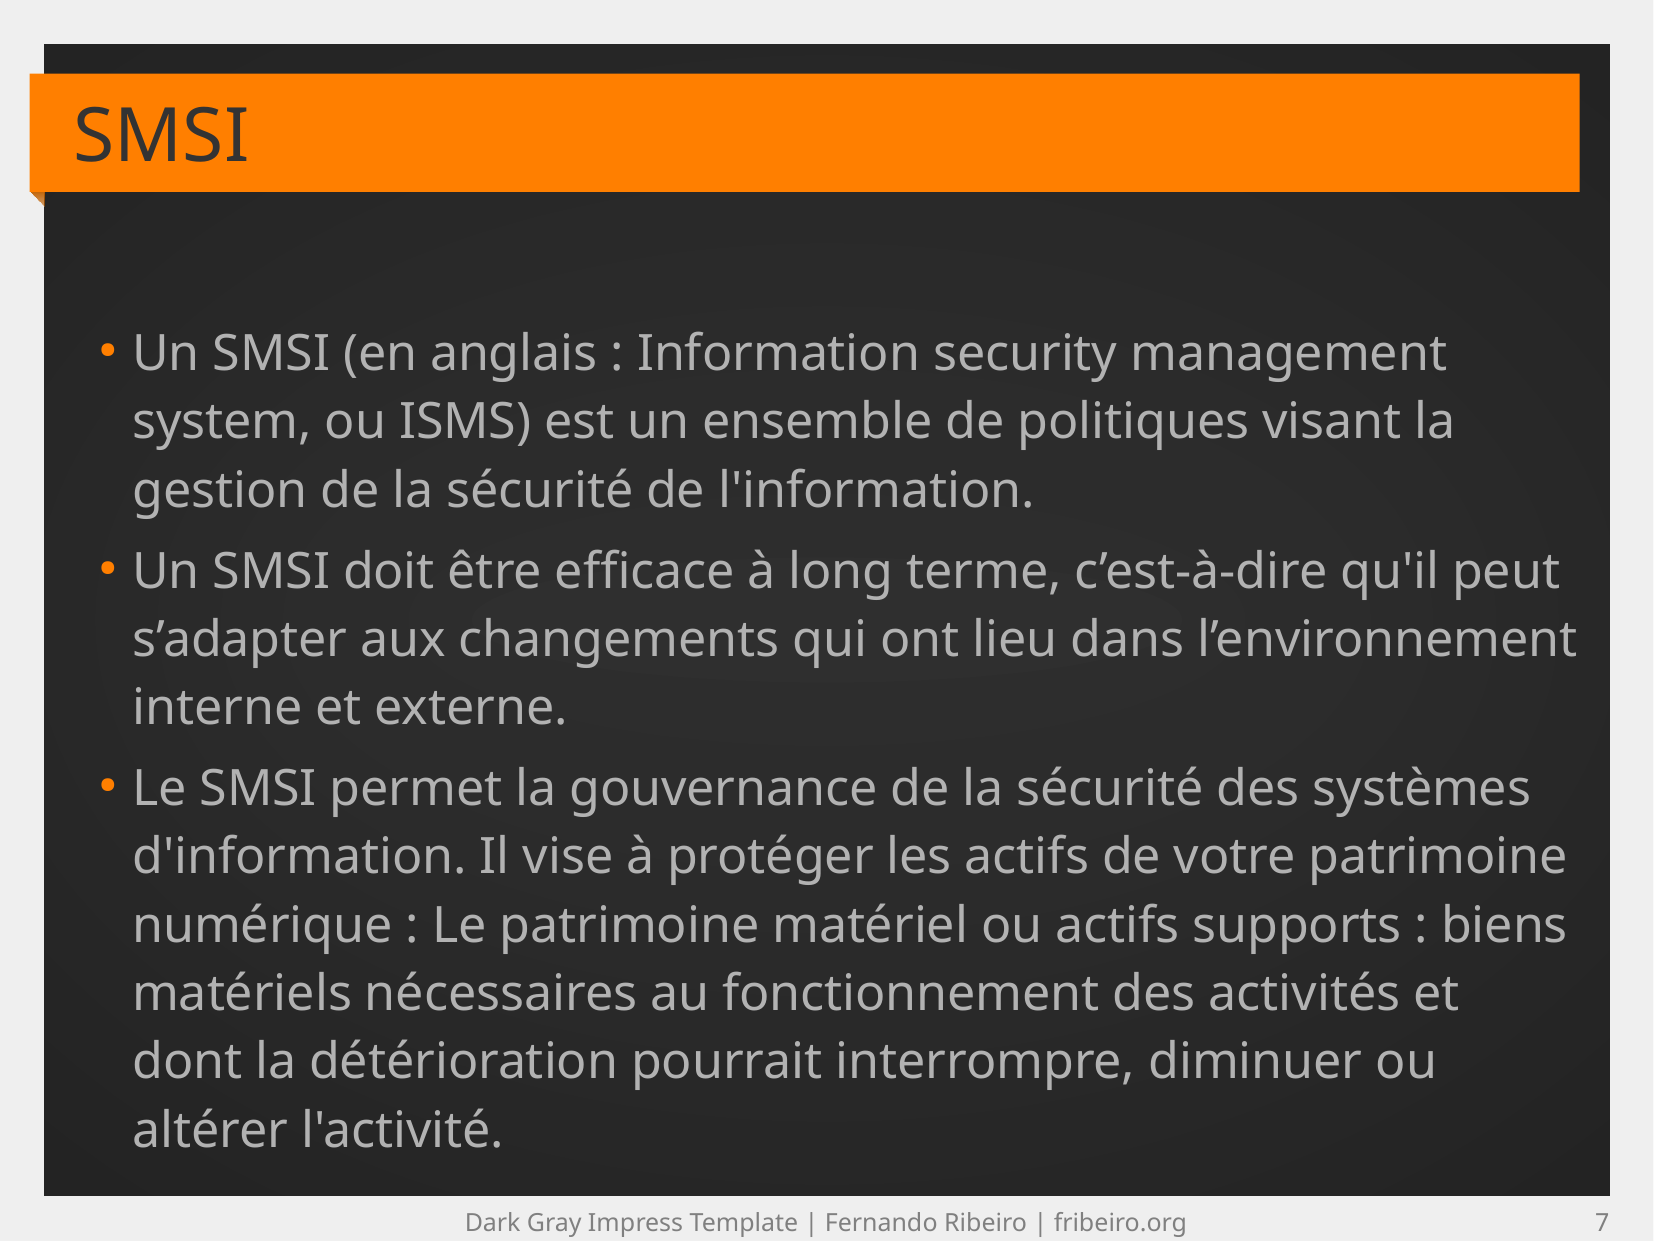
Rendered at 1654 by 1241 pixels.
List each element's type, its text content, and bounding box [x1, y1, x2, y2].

title SMSI [73, 73, 1565, 192]
list Un SMSI (en anglais : Information security management system, ou ISMS) est un ensemble de politiques visant la gestion de la sécurité de l'information. Un SMSI doit être efficace à long terme, c’est-à-dire qu'il peut s’adapter aux changements qui ont lieu dans l’environnement interne et externe. Le SMSI permet la gouvernance de la sécurité des systèmes d'information. Il vise à protéger les actifs de votre patrimoine numérique : Le patrimoine matériel ou actifs supports : biens matériels nécessaires au fonctionnement des activités et dont la détérioration pourrait interrompre, diminuer ou altérer l'activité. [73, 236, 1580, 1167]
